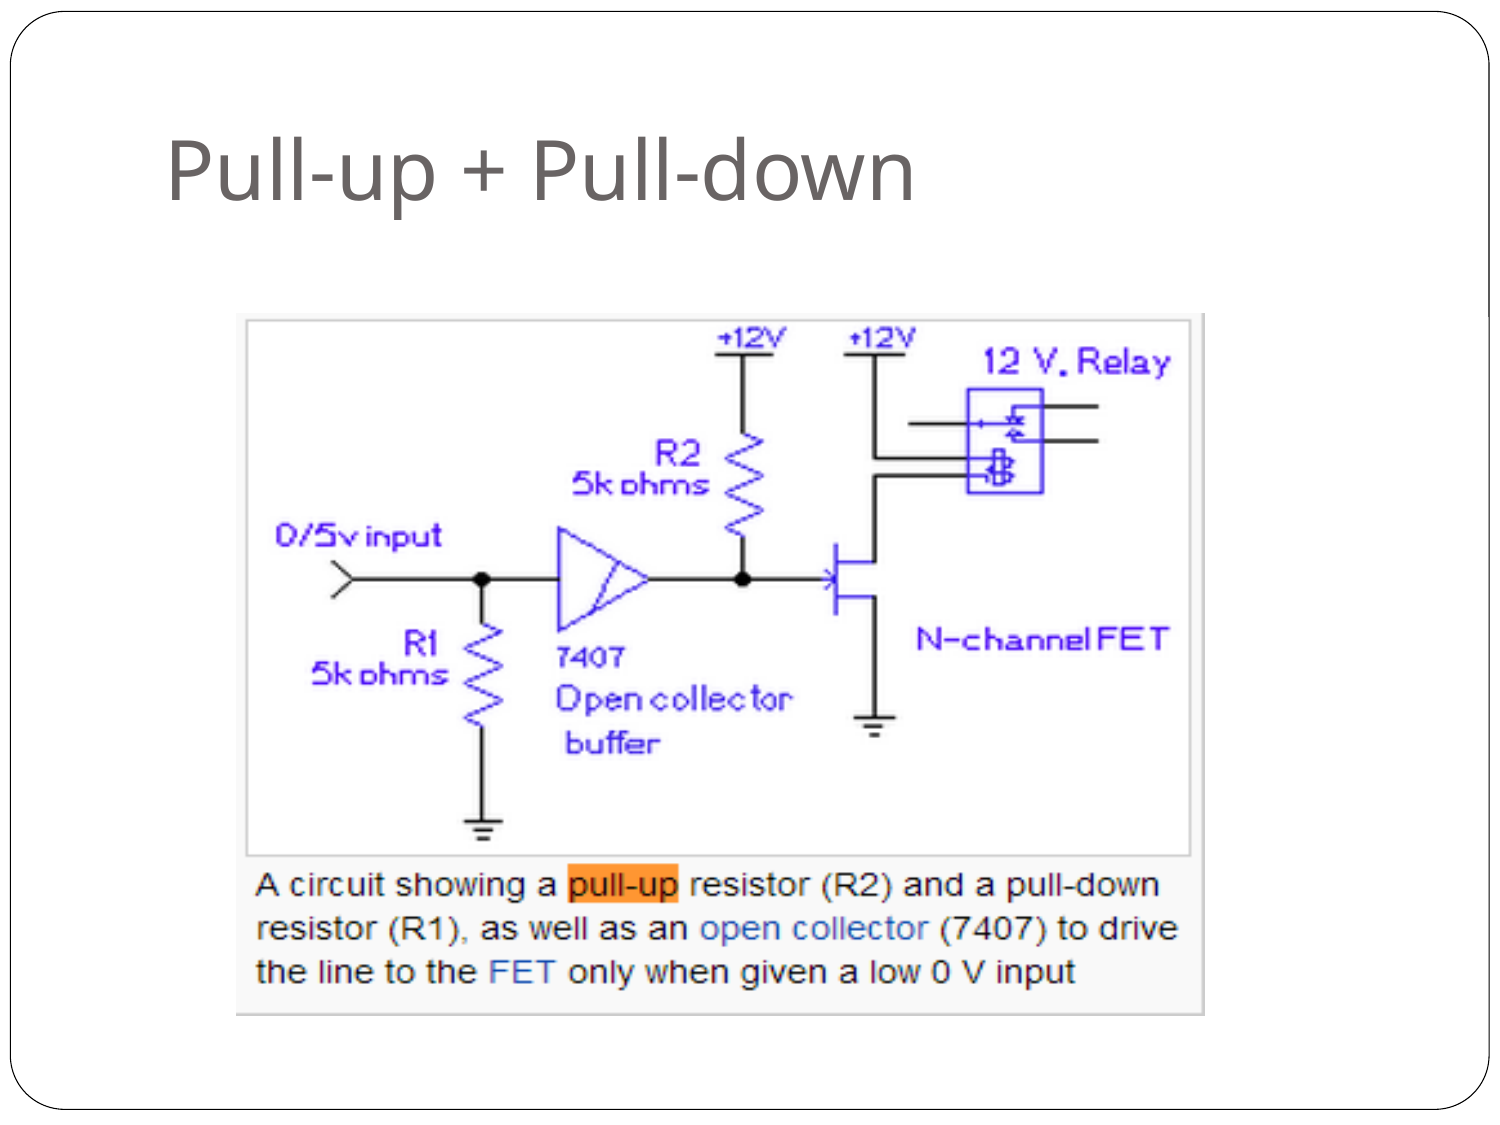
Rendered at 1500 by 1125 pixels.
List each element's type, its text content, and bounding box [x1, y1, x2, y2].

picture [236, 313, 1205, 1016]
title Pull-up + Pull-down [150, 9, 1426, 233]
